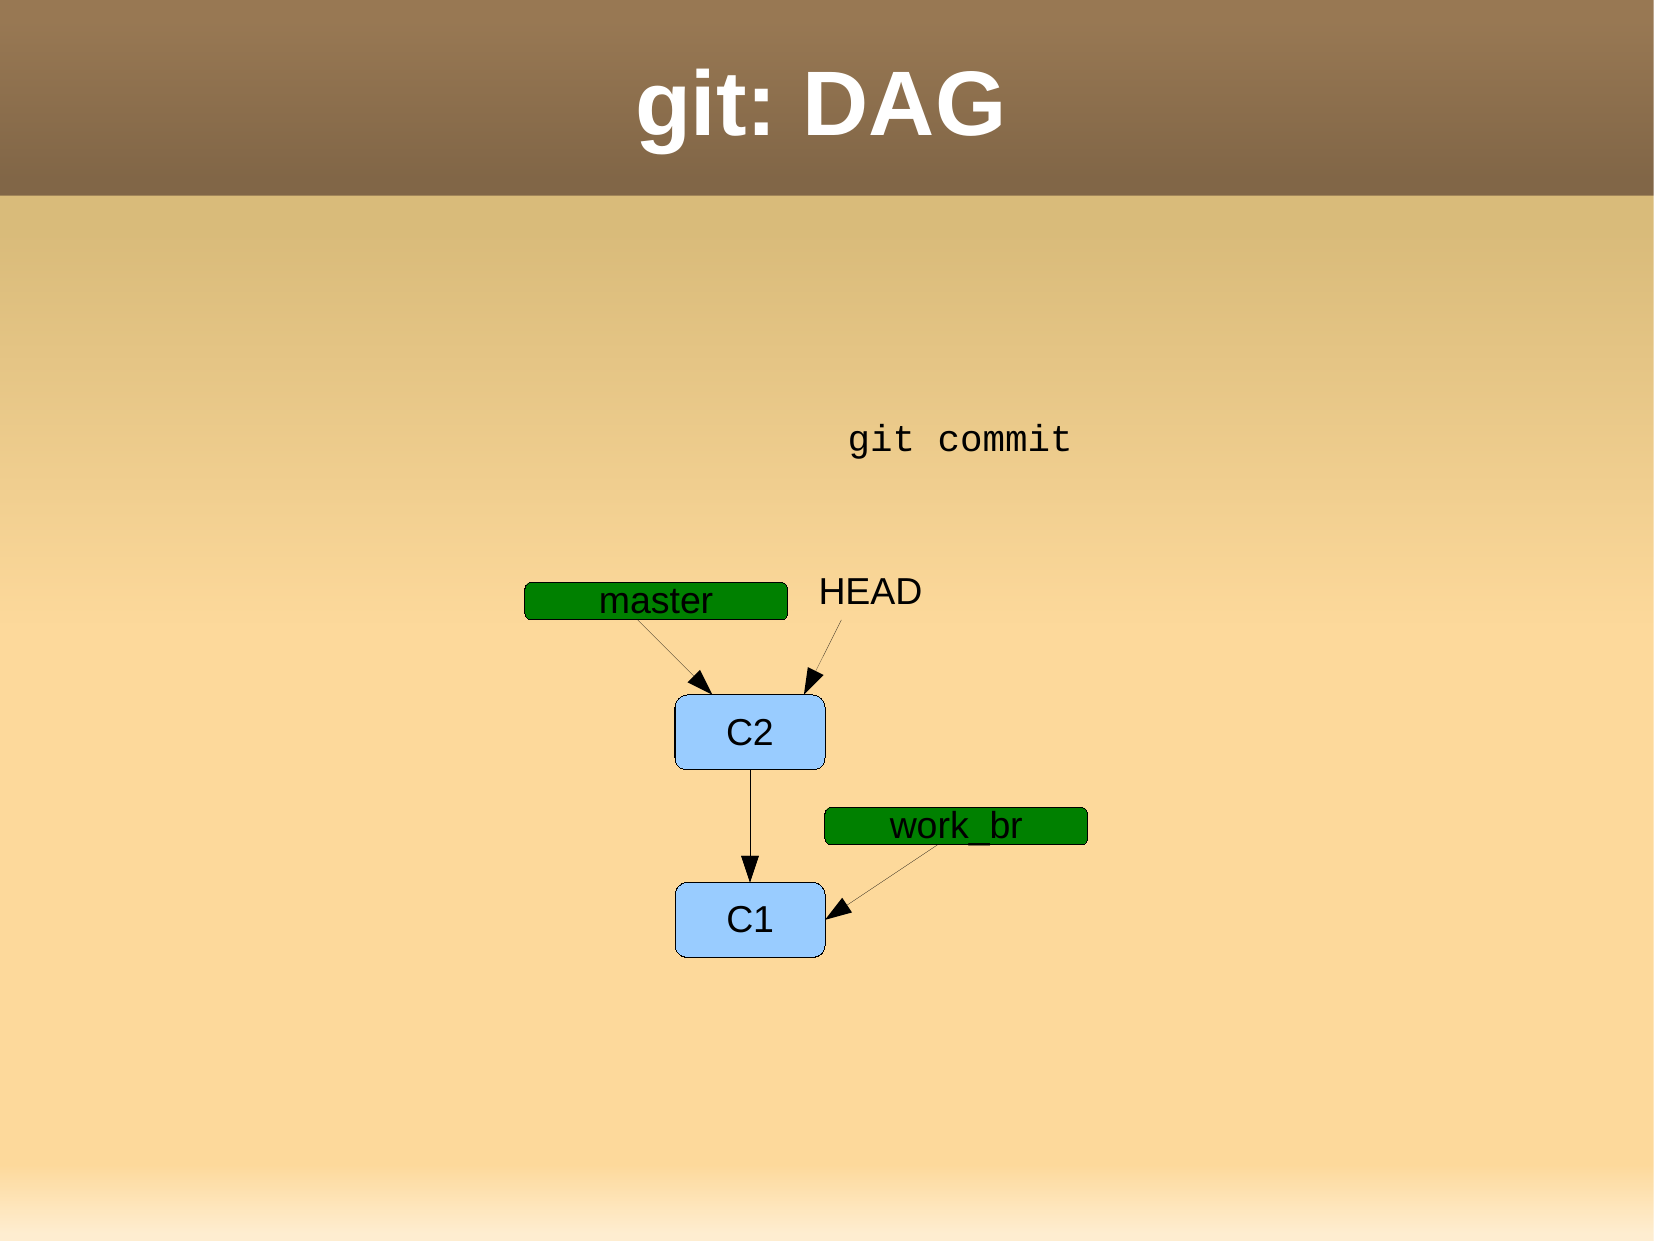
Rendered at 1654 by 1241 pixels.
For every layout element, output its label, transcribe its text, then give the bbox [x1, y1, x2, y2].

text_box master [524, 582, 788, 620]
text_box git commit [832, 412, 1088, 470]
text_box work_br [824, 807, 1088, 845]
picture [0, 0, 1654, 1241]
text_box HEAD [803, 563, 938, 620]
text_box C2 [675, 694, 826, 770]
text_box C1 [675, 882, 826, 958]
title git: DAG [76, 7, 1565, 200]
